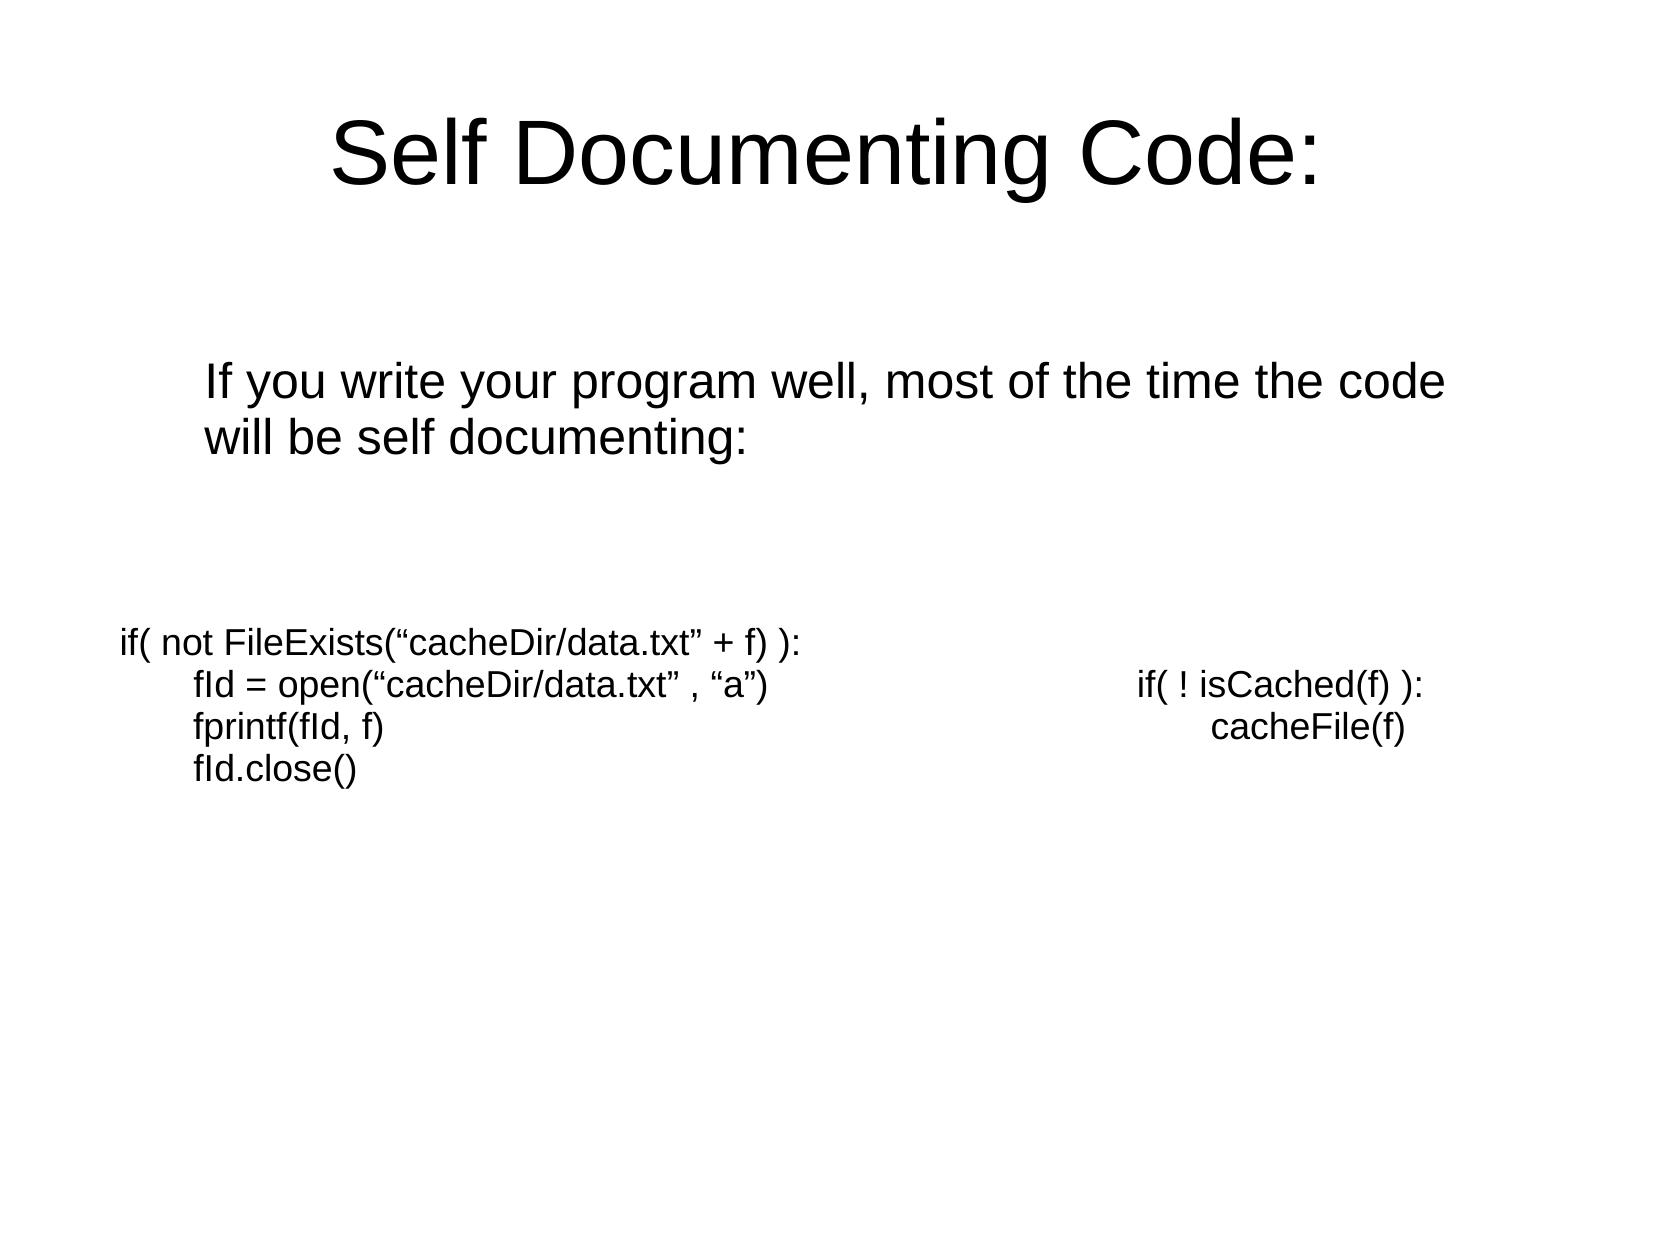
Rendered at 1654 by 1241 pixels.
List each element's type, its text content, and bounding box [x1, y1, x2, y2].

text_box if( not FileExists(“cacheDir/data.txt” + f) ): fId = open(“cacheDir/data.txt” , “a”) fprintf(fId, f) fId.close() [104, 572, 1063, 798]
text_box if( ! isCached(f) ): cacheFile(f) [1122, 656, 1440, 798]
title Self Documenting Code: [82, 56, 1571, 250]
text_box If you write your program well, most of the time the code will be self documenting: [189, 346, 1477, 473]
